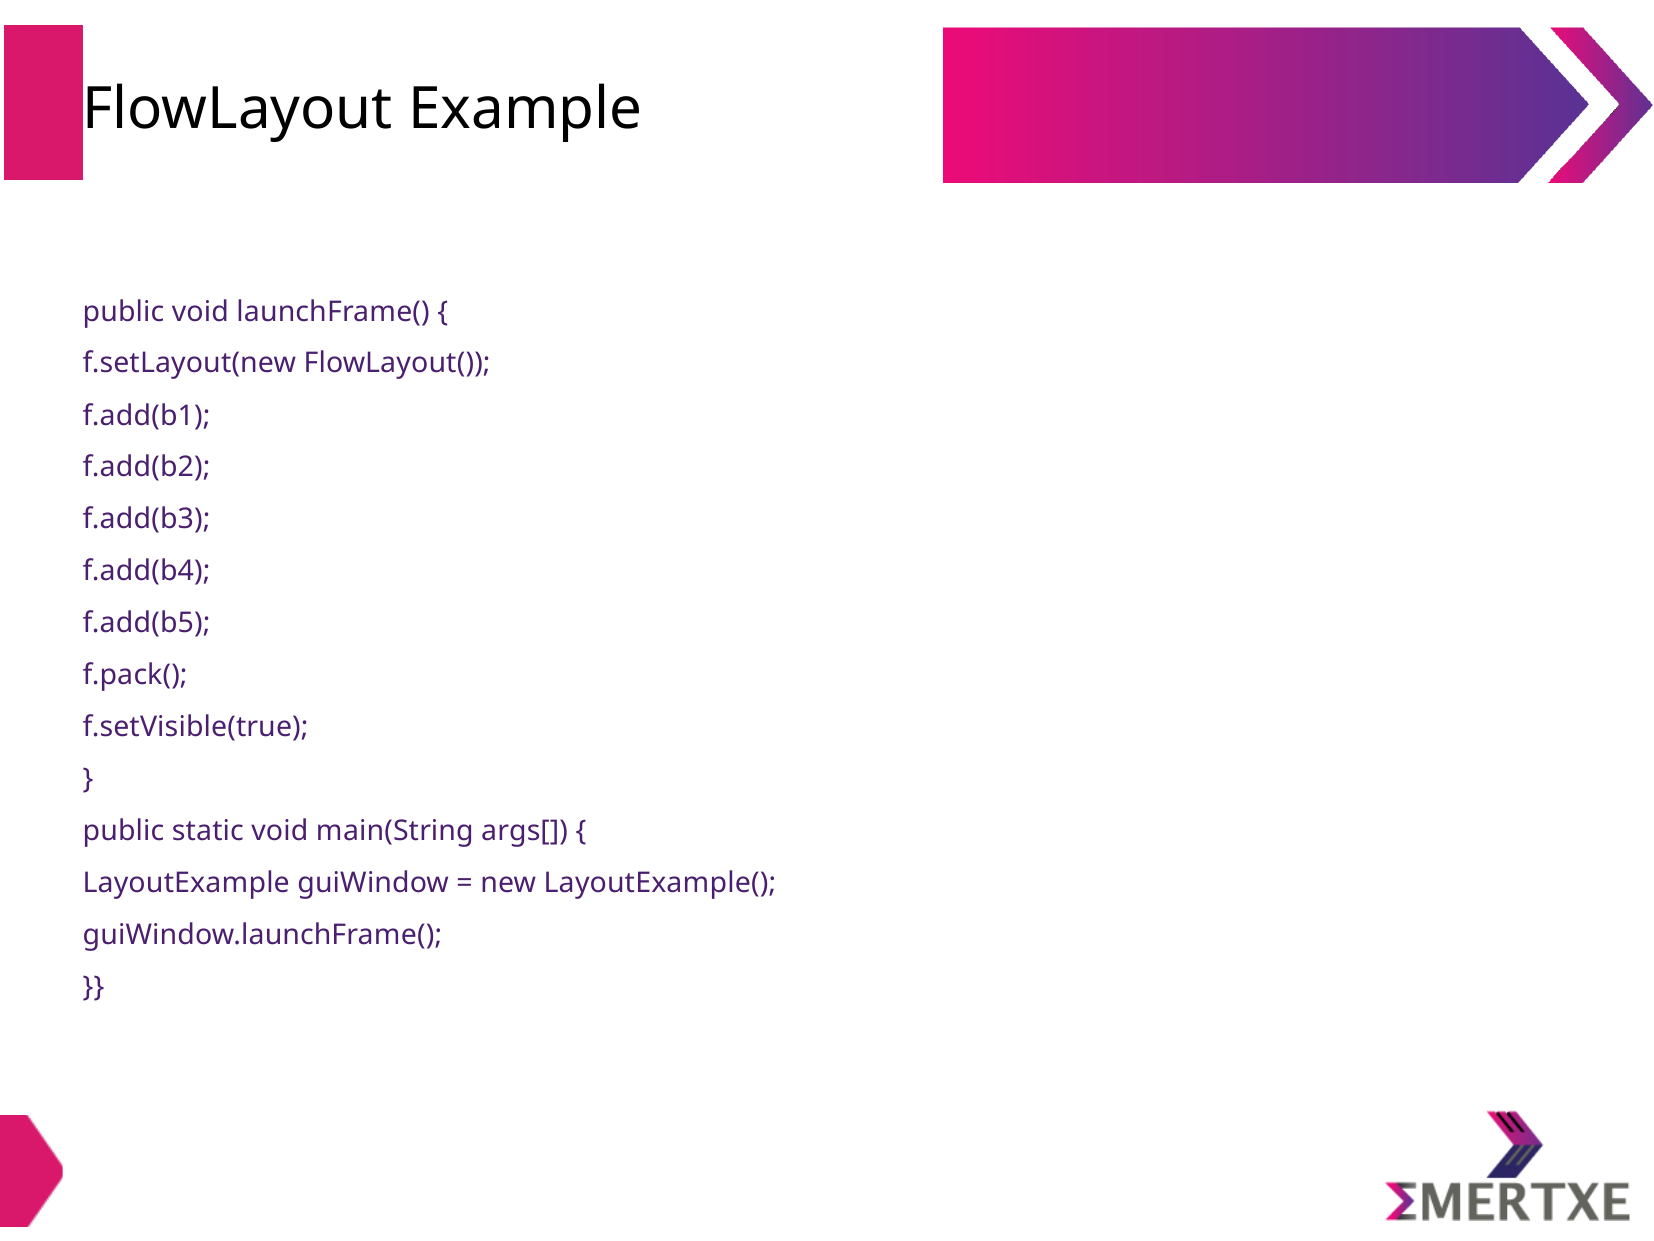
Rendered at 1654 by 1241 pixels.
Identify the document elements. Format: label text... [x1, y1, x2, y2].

list public void launchFrame() { f.setLayout(new FlowLayout()); f.add(b1); f.add(b2); f.add(b3); f.add(b4); f.add(b5); f.pack(); f.setVisible(true); } public static void main(String args[]) { LayoutExample guiWindow = new LayoutExample(); guiWindow.launchFrame(); }} [82, 290, 1571, 1010]
picture [1571, 27, 1653, 183]
picture [1385, 1107, 1631, 1221]
title FlowLayout Example [82, 2, 1571, 210]
